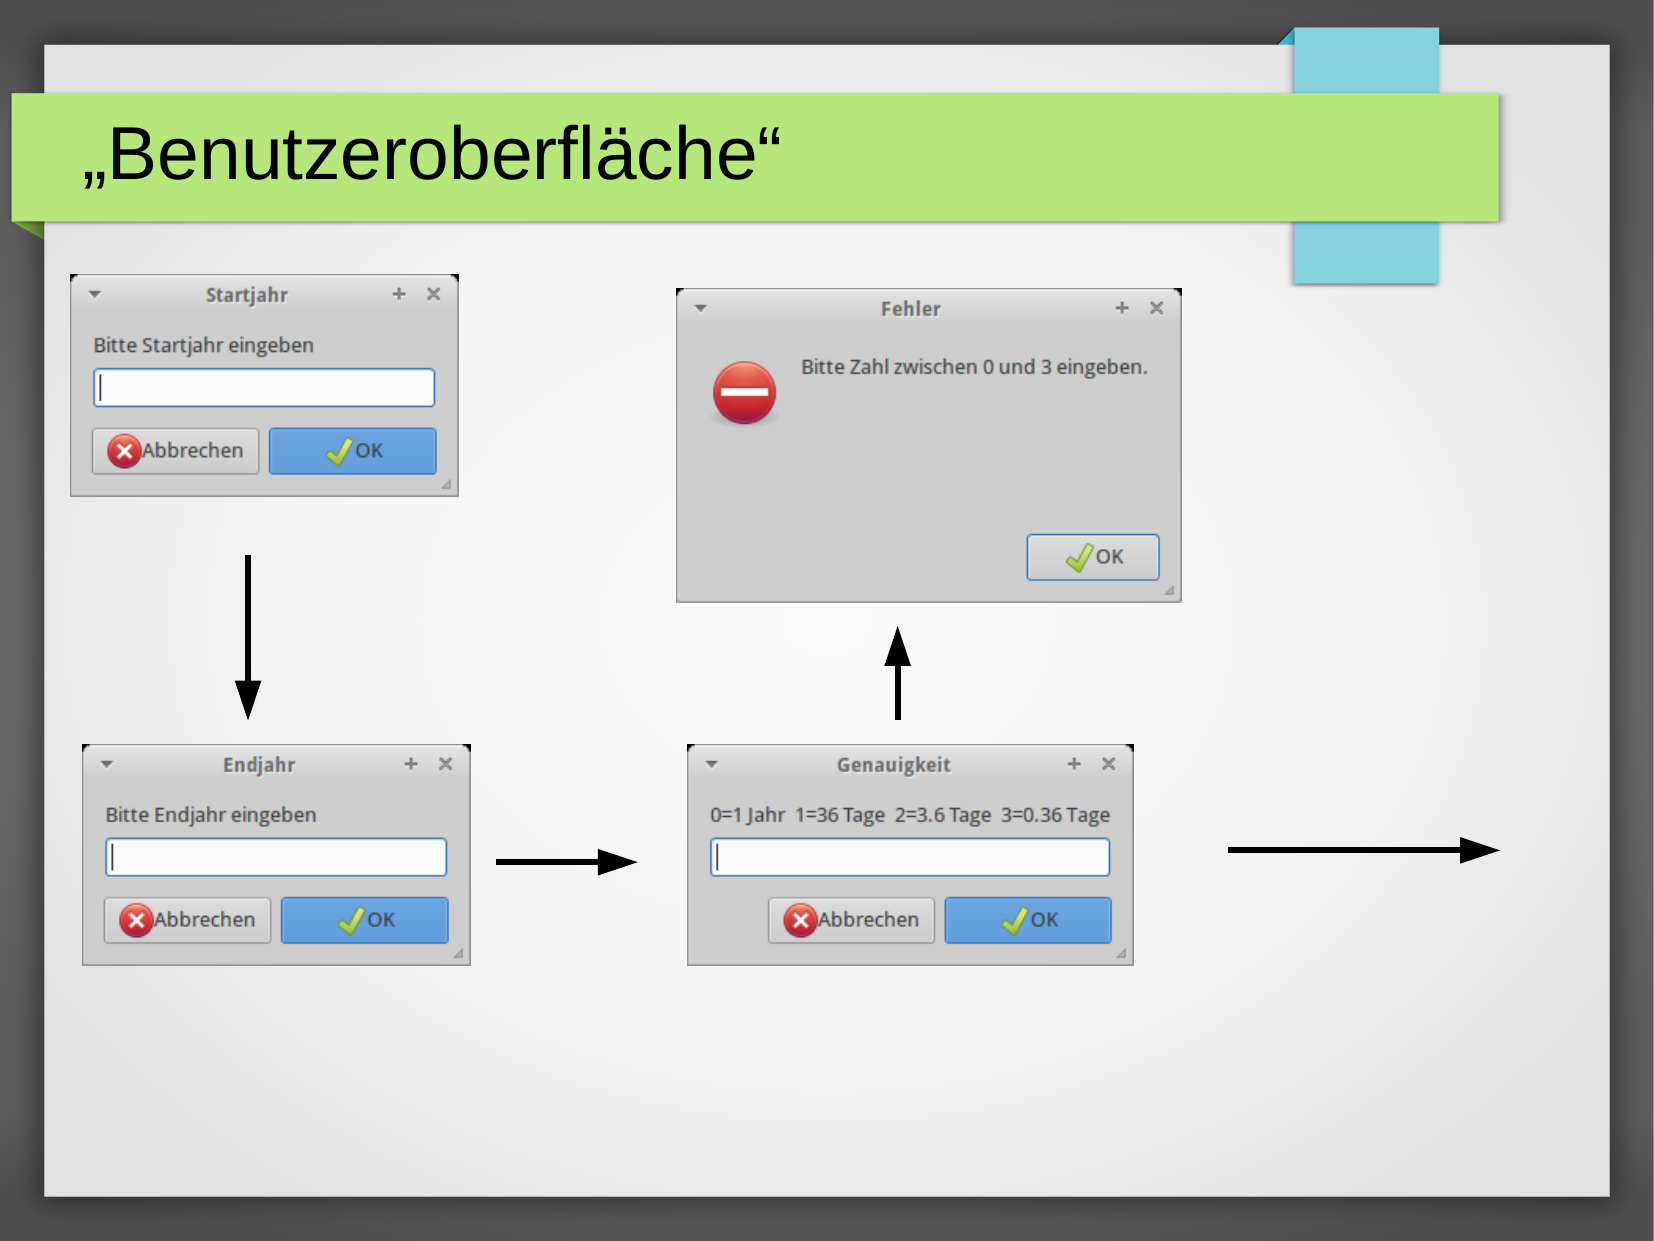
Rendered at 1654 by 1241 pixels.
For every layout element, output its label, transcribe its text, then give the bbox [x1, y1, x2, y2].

picture [0, 0, 1654, 1241]
title „Benutzeroberfläche“ [82, 94, 1264, 213]
